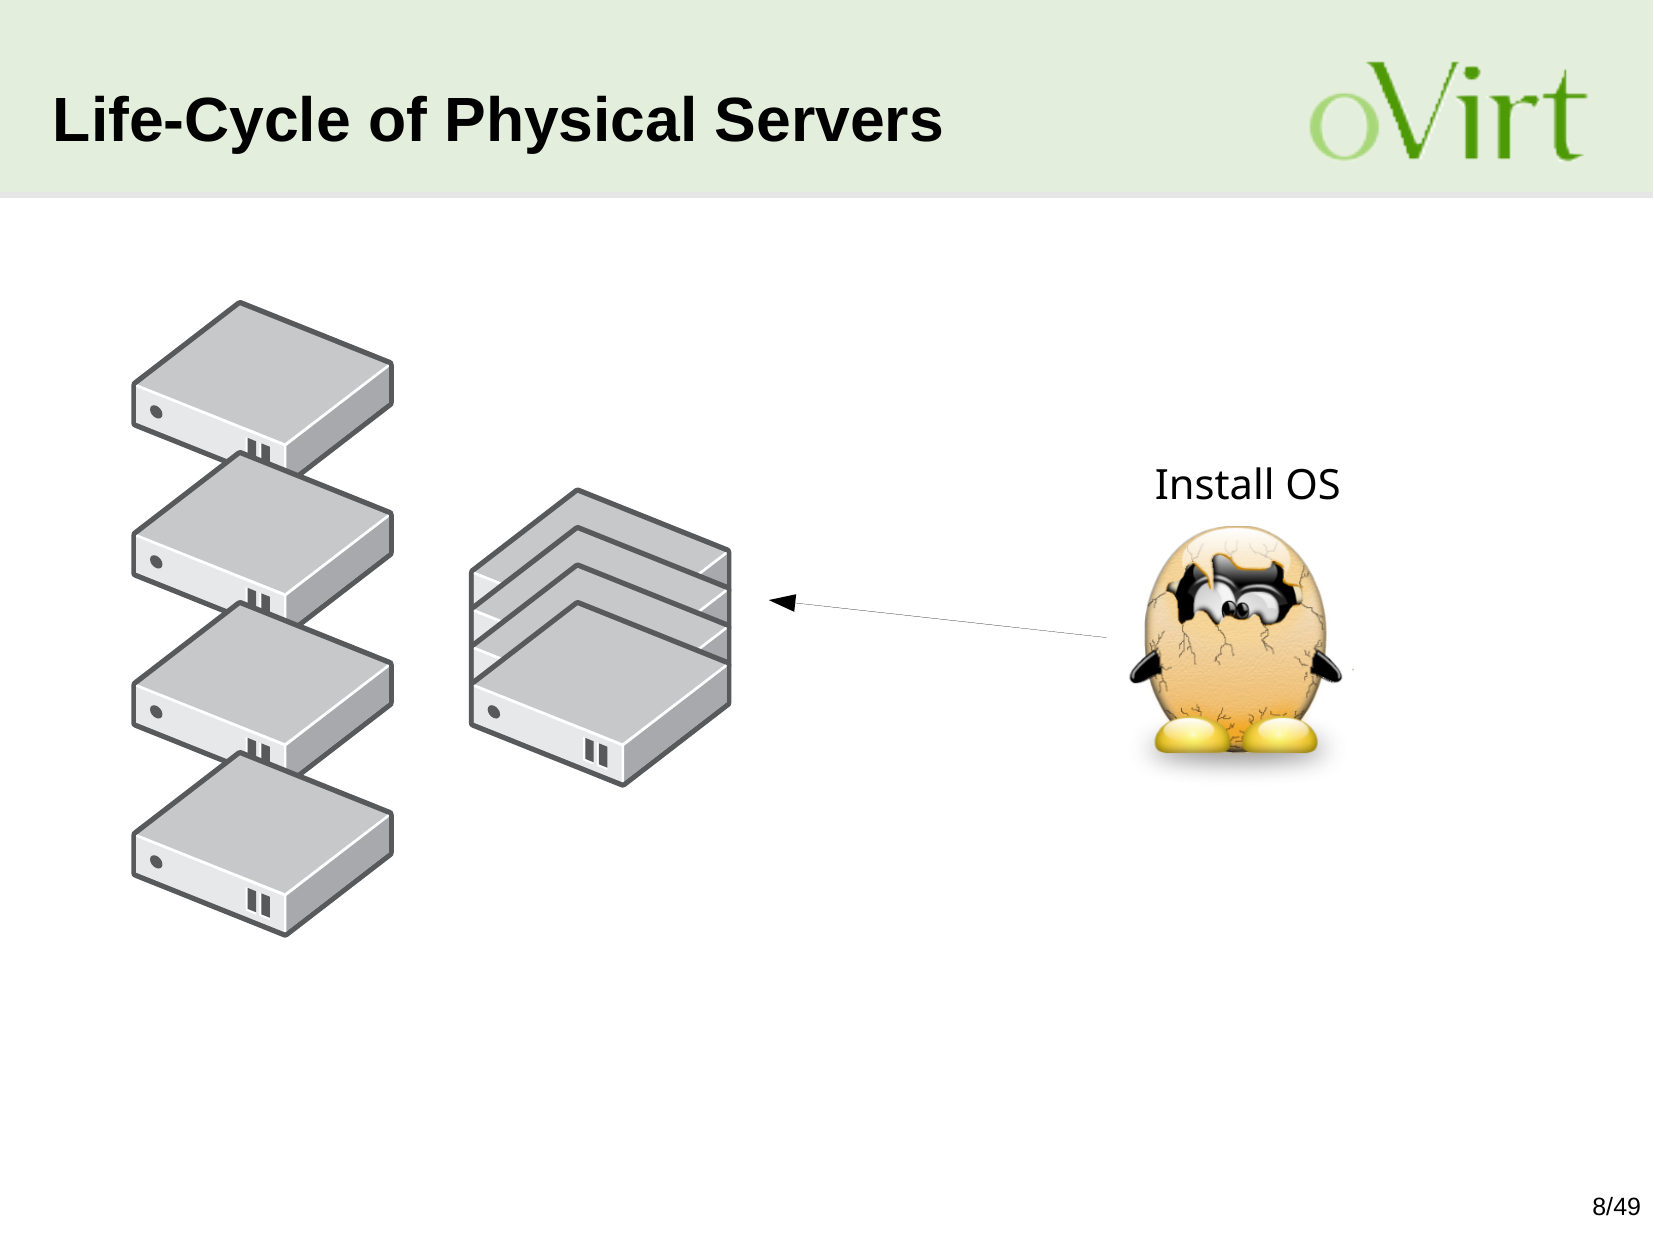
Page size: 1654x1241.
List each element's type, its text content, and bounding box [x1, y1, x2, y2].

text_box Install OS [1089, 450, 1407, 516]
picture [468, 487, 732, 788]
picture [1106, 525, 1369, 788]
picture [131, 300, 394, 938]
picture [1289, 36, 1613, 181]
title Life-Cycle of Physical Servers [52, 14, 1330, 154]
